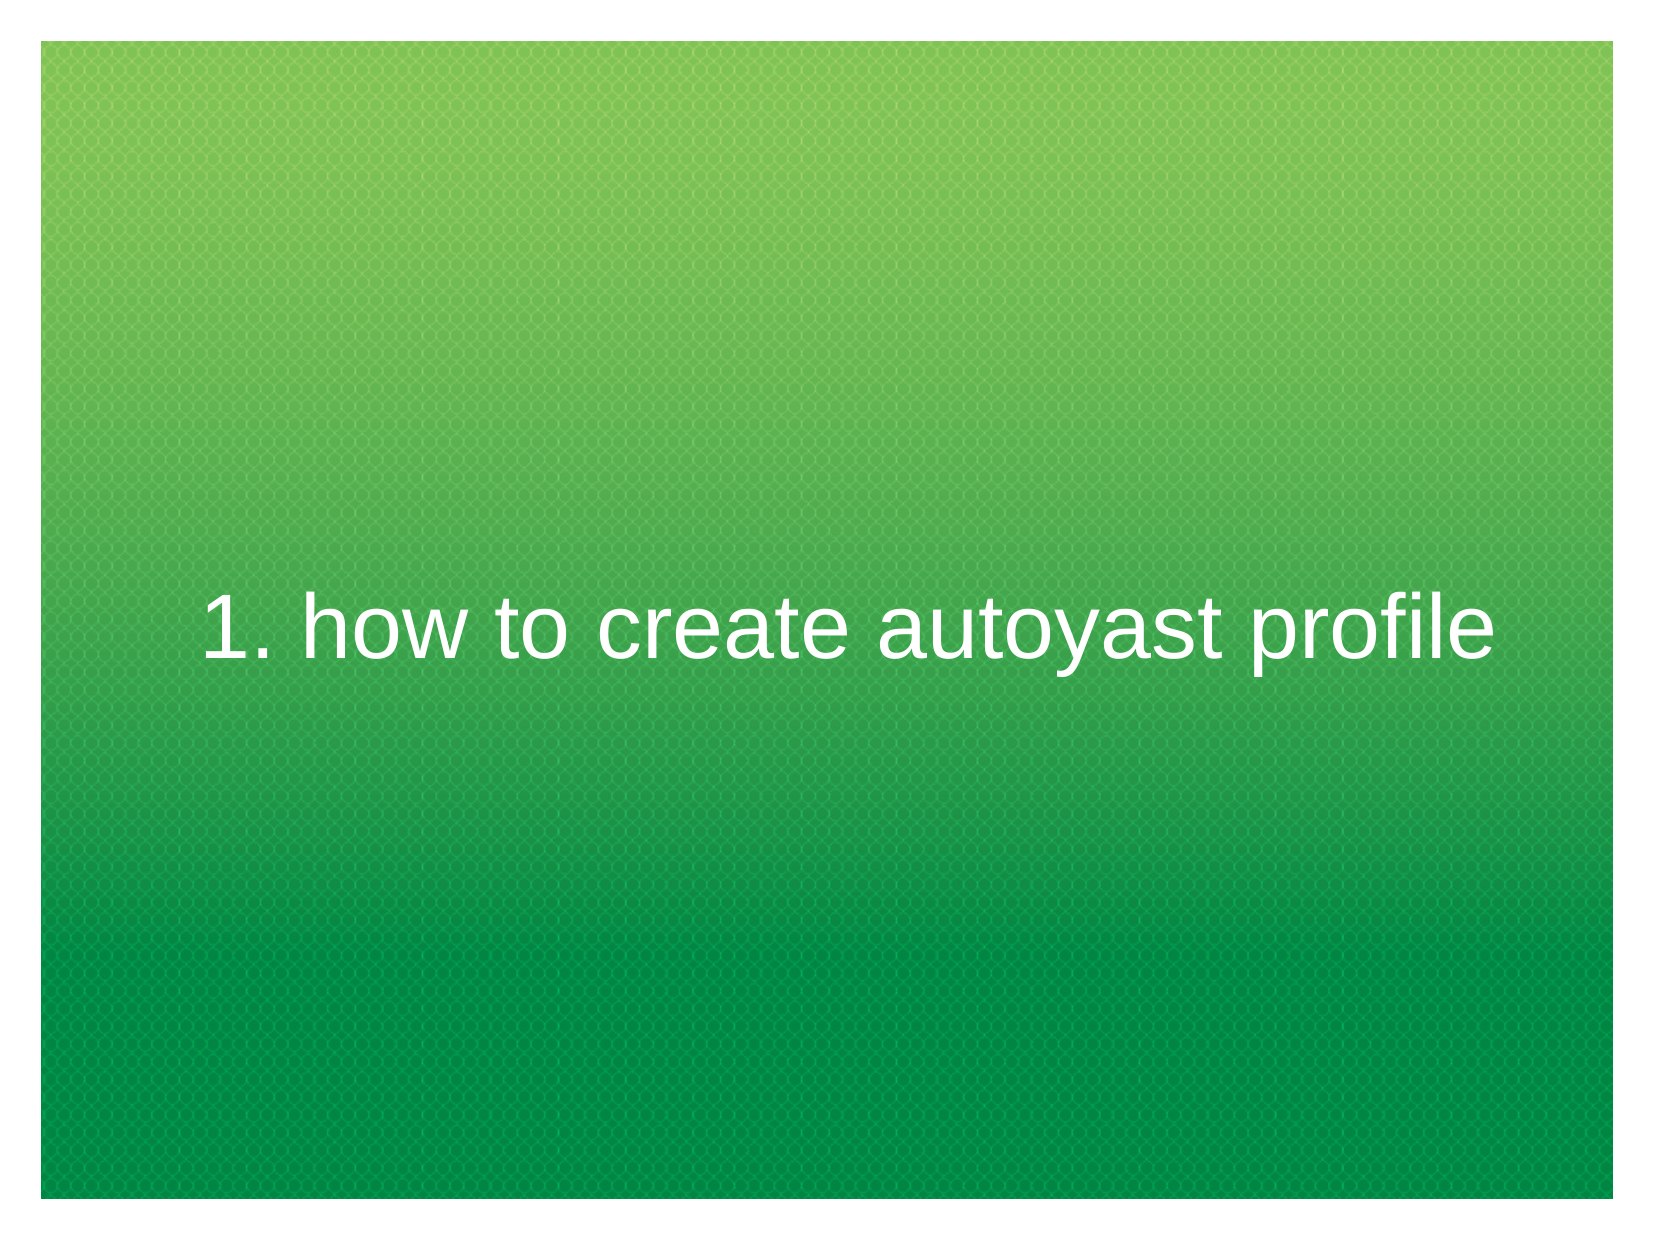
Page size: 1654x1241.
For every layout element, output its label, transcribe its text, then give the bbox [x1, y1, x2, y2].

text_box 1. how to create autoyast profile [120, 575, 1501, 679]
picture [41, 41, 1613, 1199]
